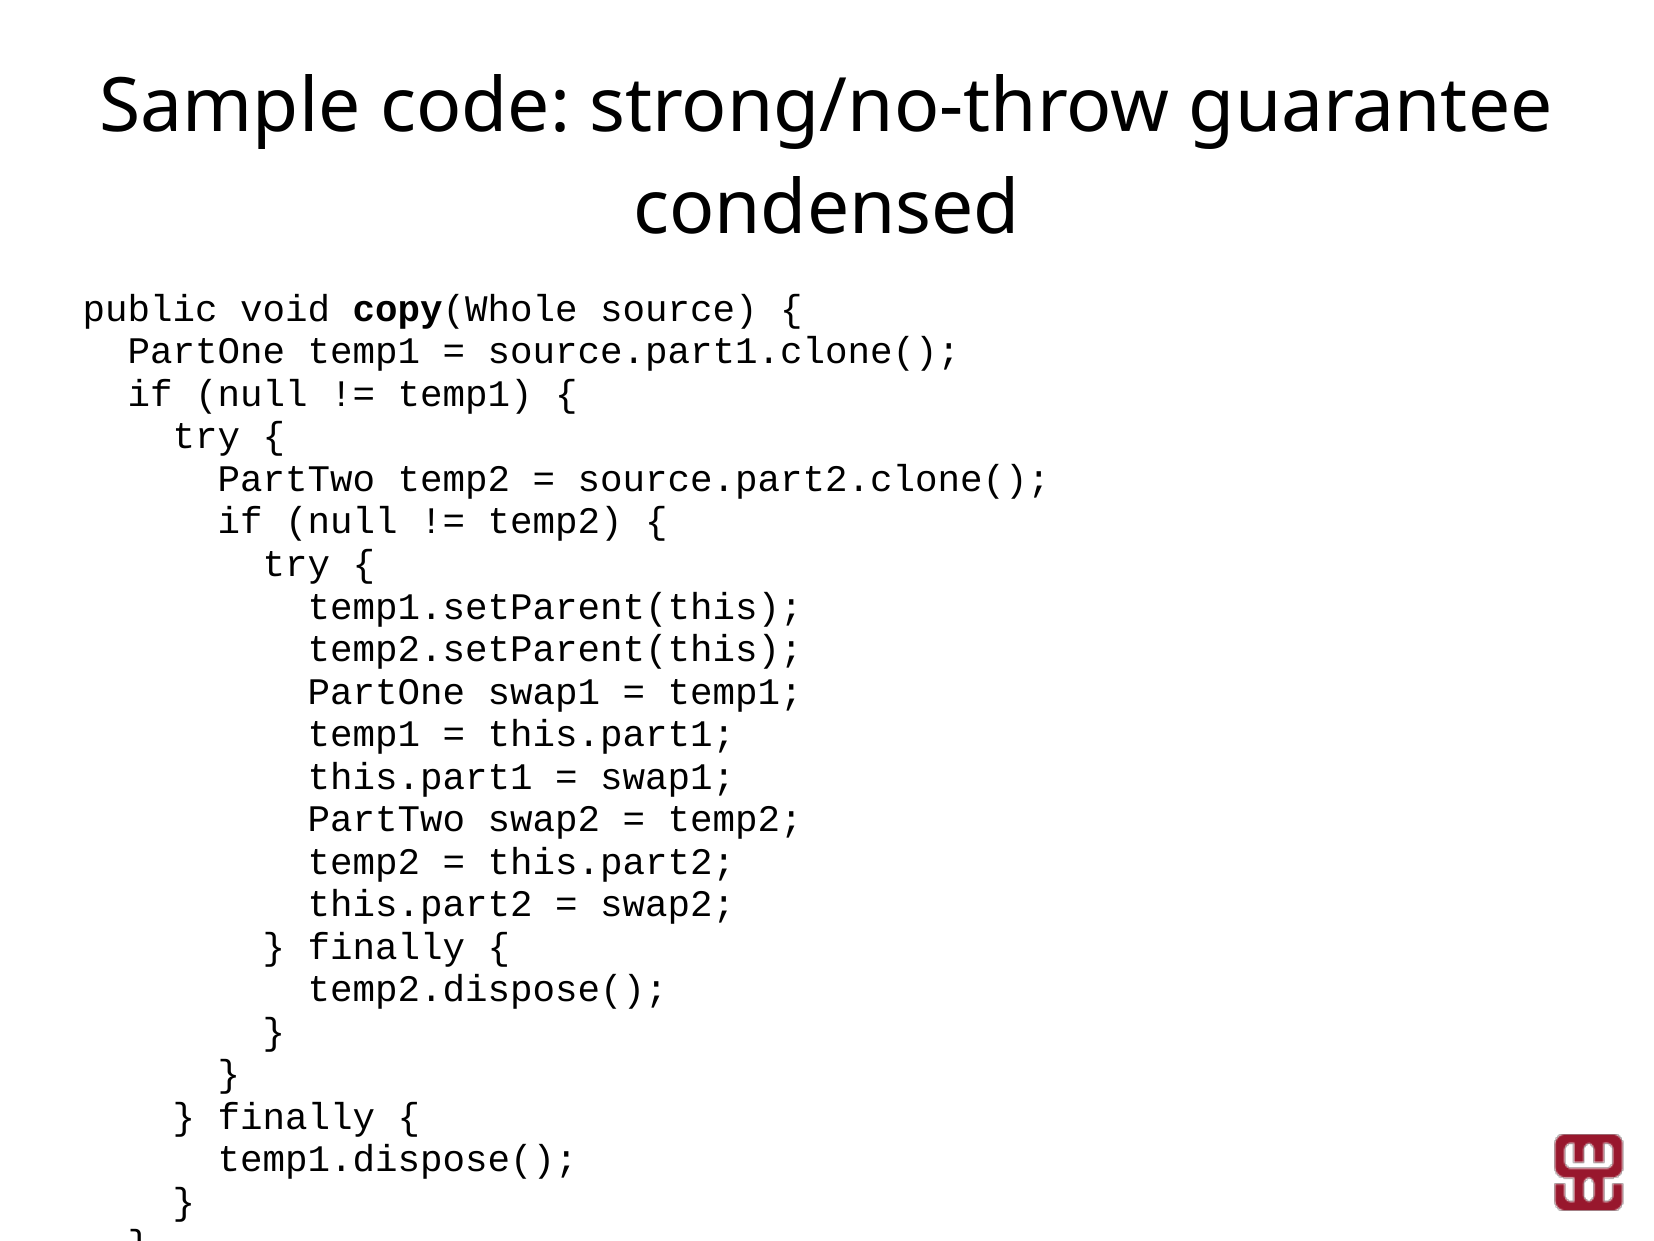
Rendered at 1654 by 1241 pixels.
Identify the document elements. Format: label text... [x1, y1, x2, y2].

list public void copy(Whole source) { PartOne temp1 = source.part1.clone(); if (null != temp1) { try { PartTwo temp2 = source.part2.clone(); if (null != temp2) { try { temp1.setParent(this); temp2.setParent(this); PartOne swap1 = temp1; temp1 = this.part1; this.part1 = swap1; PartTwo swap2 = temp2; temp2 = this.part2; this.part2 = swap2; } finally { temp2.dispose(); } } } finally { temp1.dispose(); } } } [82, 290, 1571, 1241]
title Sample code: strong/no-throw guarantee condensed [82, 56, 1571, 250]
picture [1571, 1133, 1625, 1214]
